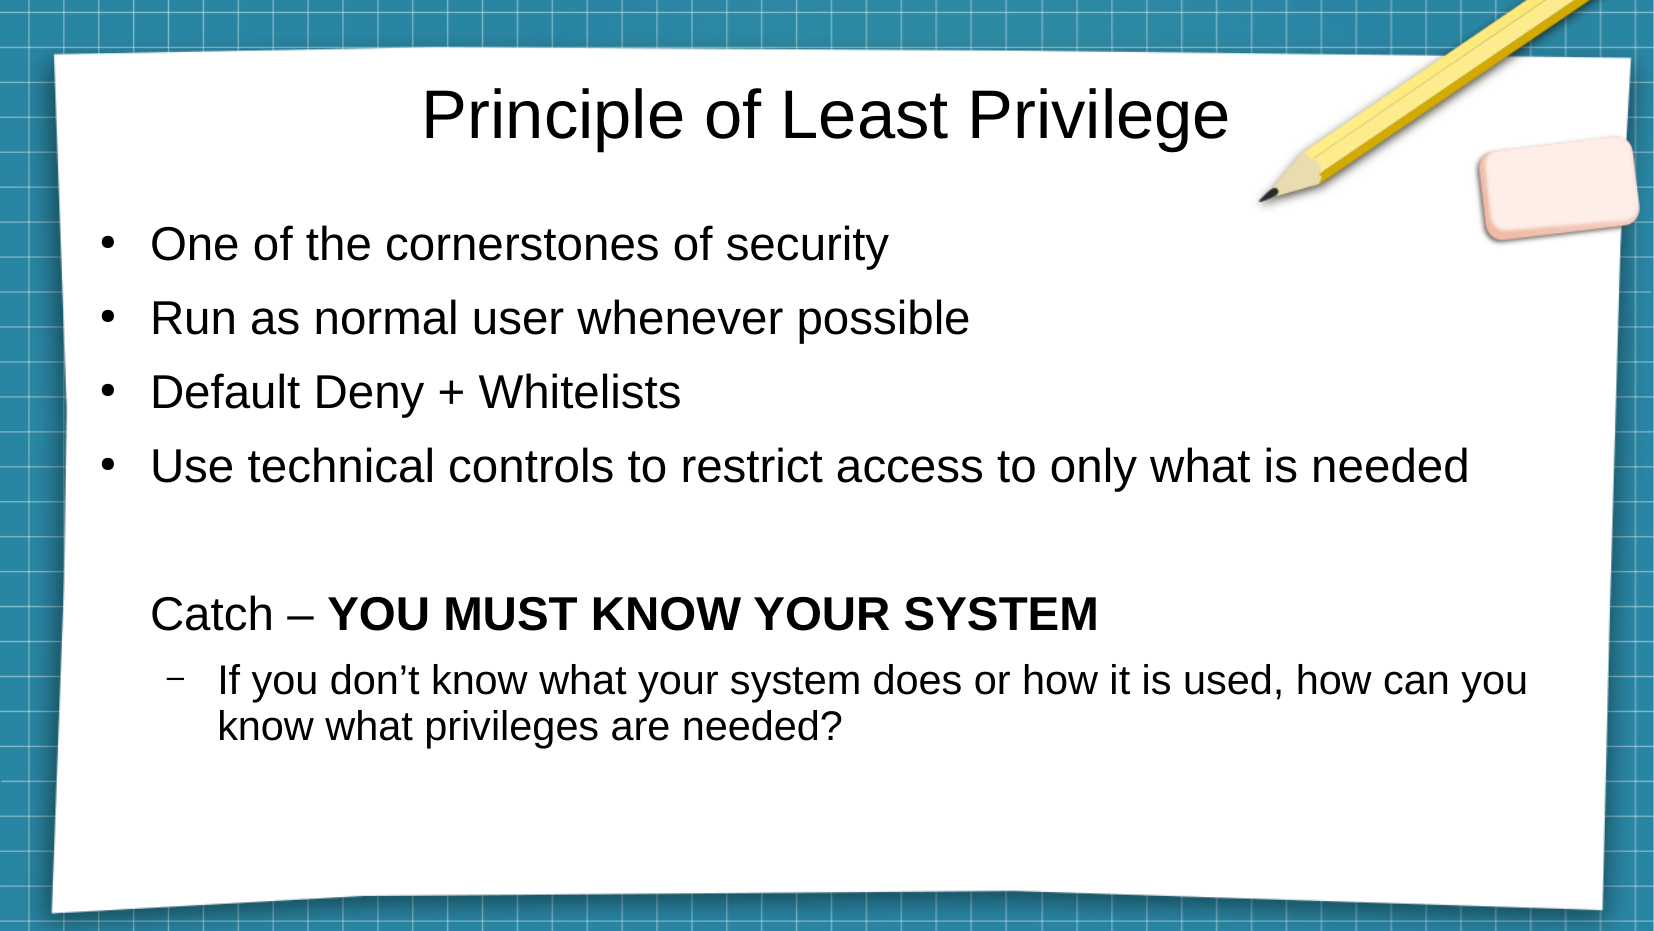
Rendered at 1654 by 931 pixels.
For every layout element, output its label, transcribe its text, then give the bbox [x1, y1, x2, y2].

picture [0, 0, 1654, 931]
title Principle of Least Privilege [82, 37, 1571, 193]
list One of the cornerstones of security Run as normal user whenever possible Default Deny + Whitelists Use technical controls to restrict access to only what is needed Catch – YOU MUST KNOW YOUR SYSTEM If you don’t know what your system does or how it is used, how can you know what privileges are needed? [82, 217, 1571, 758]
